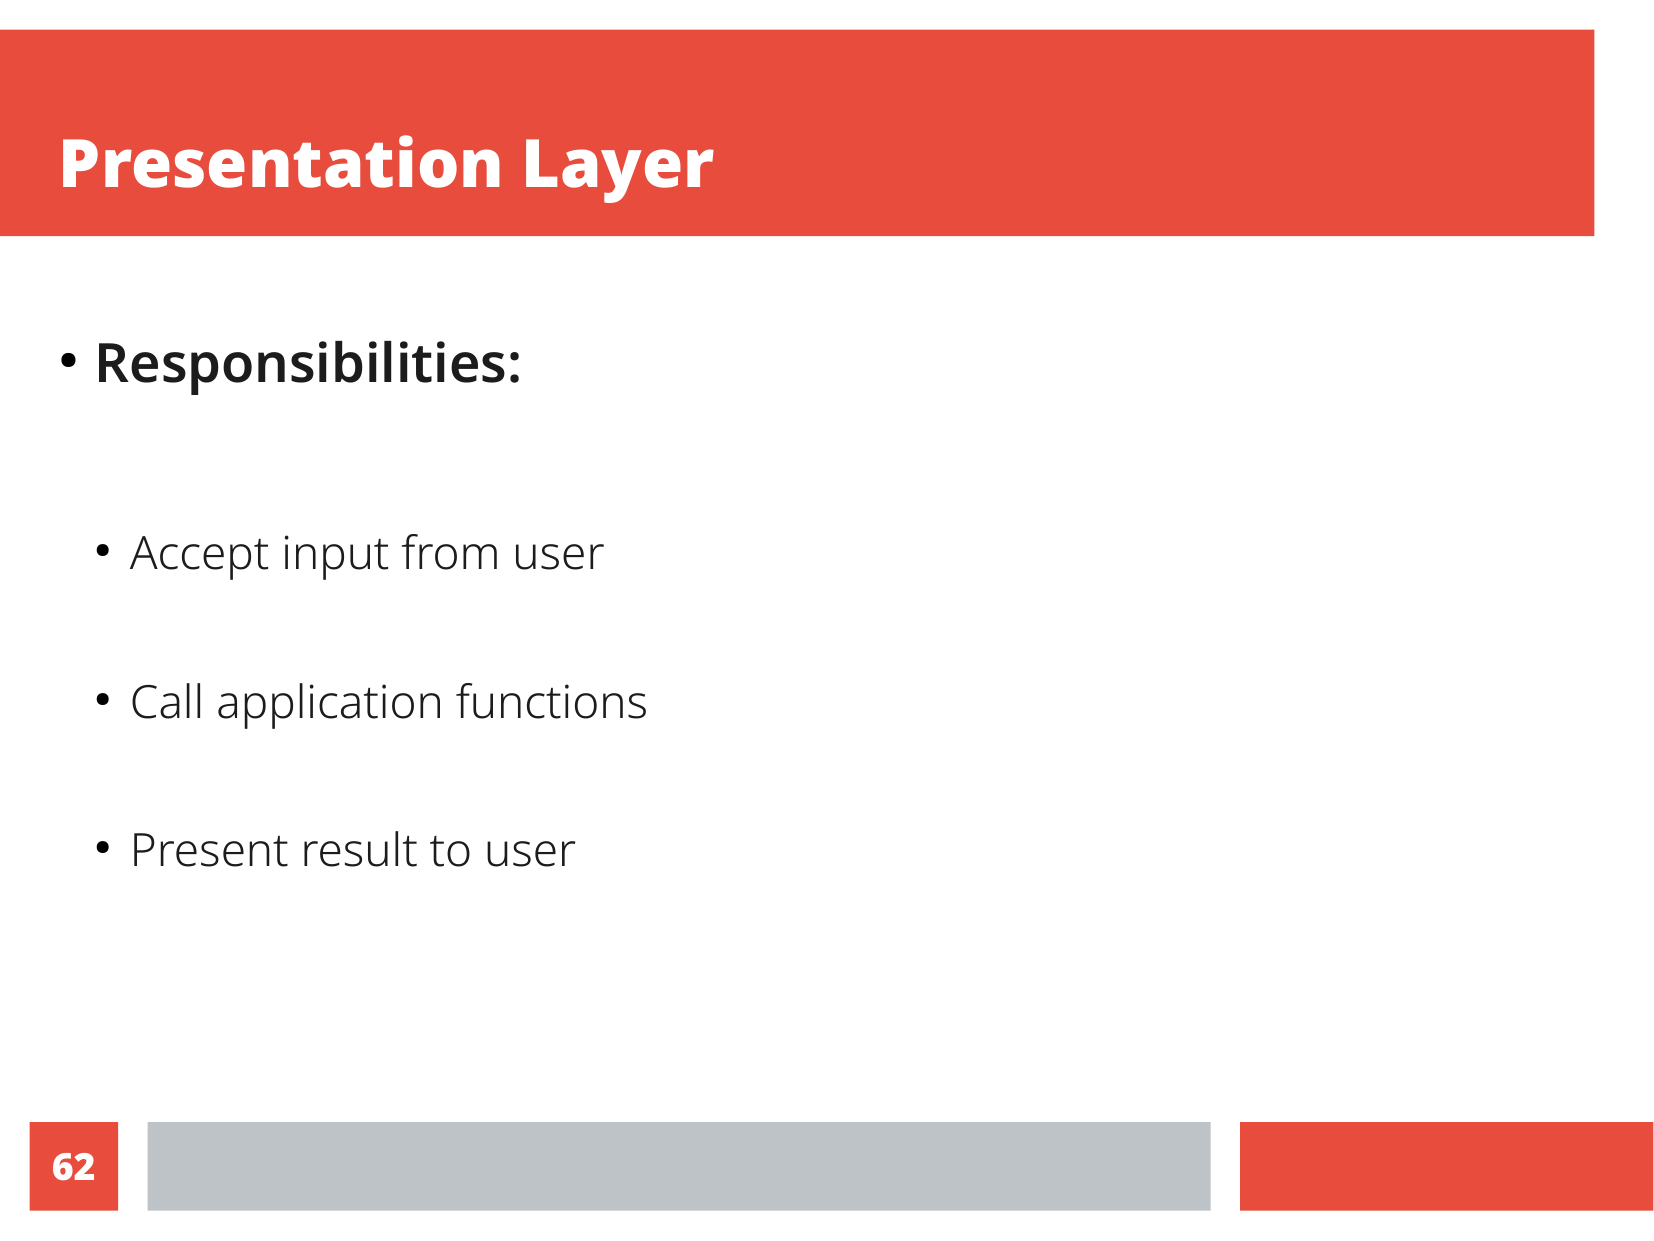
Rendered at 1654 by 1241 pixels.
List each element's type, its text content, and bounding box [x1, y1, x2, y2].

title Presentation Layer [59, 59, 1595, 207]
list Responsibilities: Accept input from user Call application functions Present result to user [59, 324, 1565, 1093]
